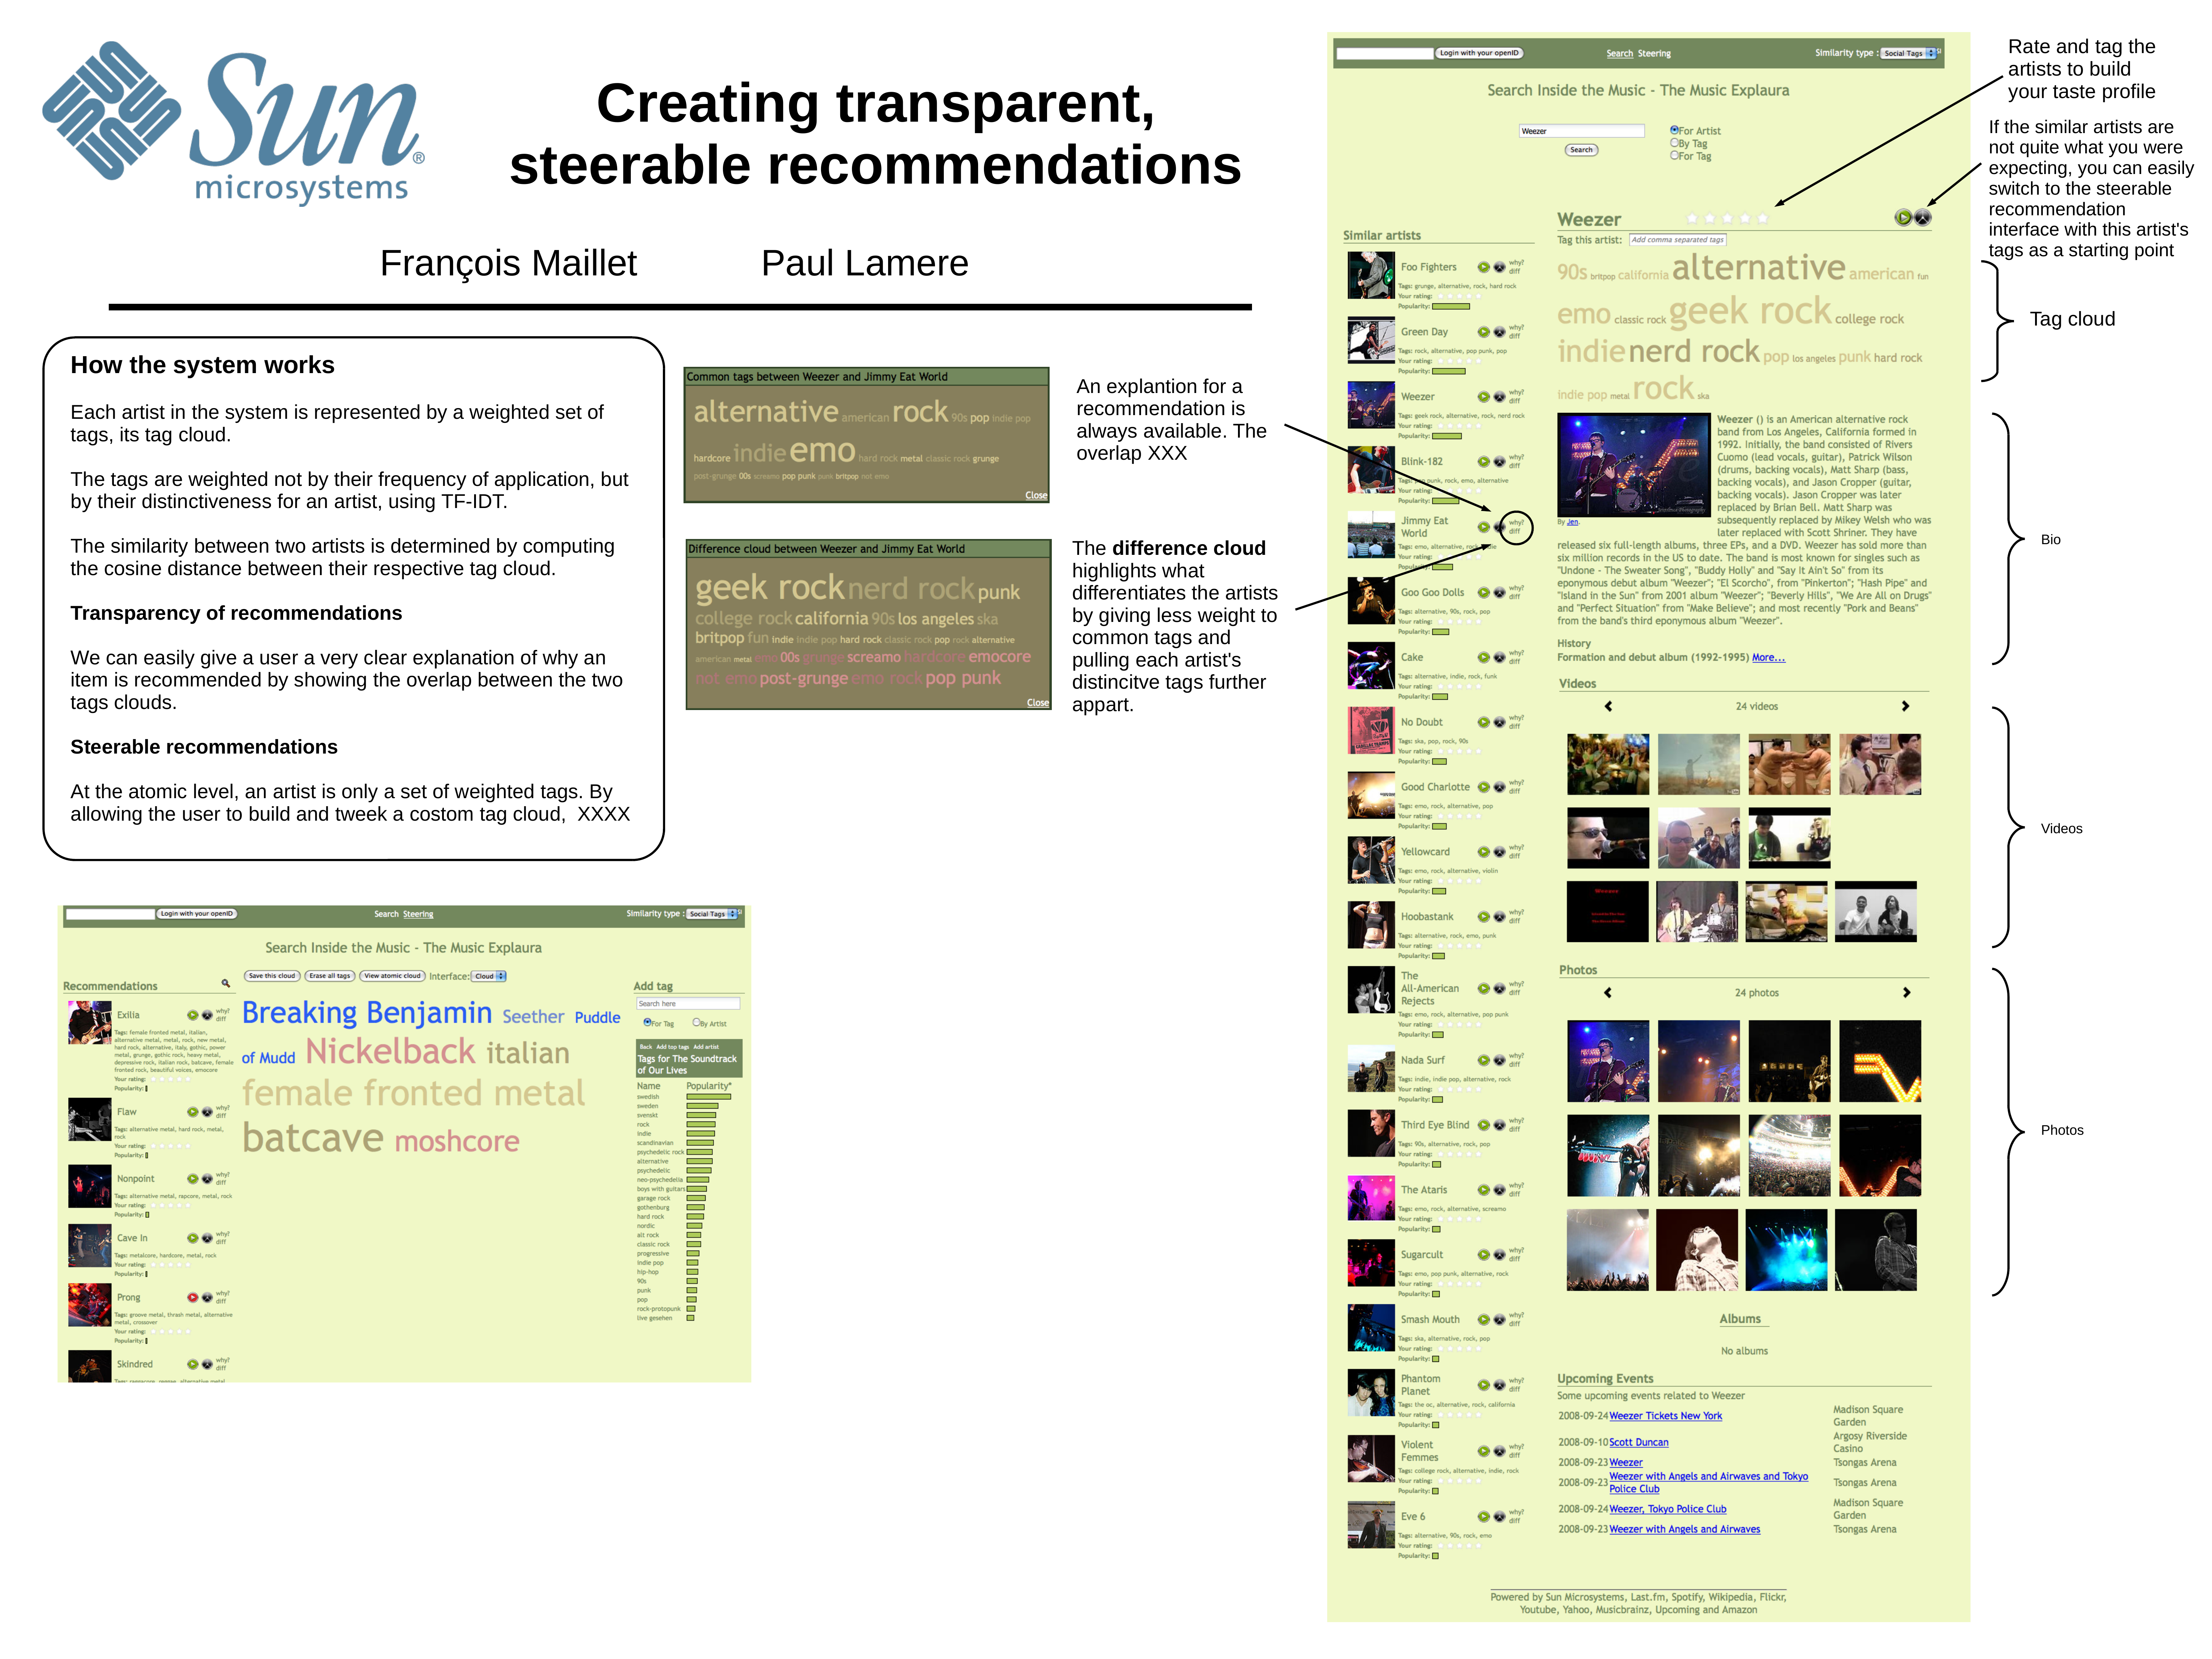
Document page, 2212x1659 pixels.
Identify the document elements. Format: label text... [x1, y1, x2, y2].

text_box Rate and tag the artists to build your taste profile [2003, 32, 2166, 105]
picture [58, 905, 751, 1383]
text_box Photos [2035, 1119, 2166, 1168]
text_box Videos [2035, 818, 2166, 854]
picture [42, 41, 425, 207]
text_box Creating transparent, steerable recommendations [468, 69, 1285, 198]
text_box How the system works Each artist in the system is represented by a weighted set of tags, its tag cloud. The tags are weighted not by their frequency of application, but by their distinctiveness for an artist, using TF-IDT. The similarity between two artists is determined by computing the cosine distance between their respective tag cloud. Transparency of recommendations We can easily give a user a very clear explanation of why an item is recommended by showing the overlap between the two tags clouds. Steerable recommendations At the atomic level, an artist is only a set of weighted tags. By allowing the user to build and tweek a costom tag cloud, XXXX [65, 348, 653, 828]
picture [684, 367, 1050, 503]
text_box Tag cloud [2025, 305, 2156, 333]
text_box An explantion for a recommendation is always available. The overlap XXX [1071, 372, 1307, 501]
picture [1327, 32, 1971, 1622]
text_box Bio [2035, 529, 2166, 567]
picture [686, 539, 1052, 710]
text_box The difference cloud highlights what differentiates the artists by giving less weight to common tags and pulling each artist's distincitve tags further appart. [1067, 534, 1295, 719]
text_box If the similar artists are not quite what you were expecting, you can easily switch to the steerable recommendation interface with this artist's tags as a starting point [1983, 114, 2201, 263]
text_box François Maillet Paul Lamere [65, 239, 1285, 286]
